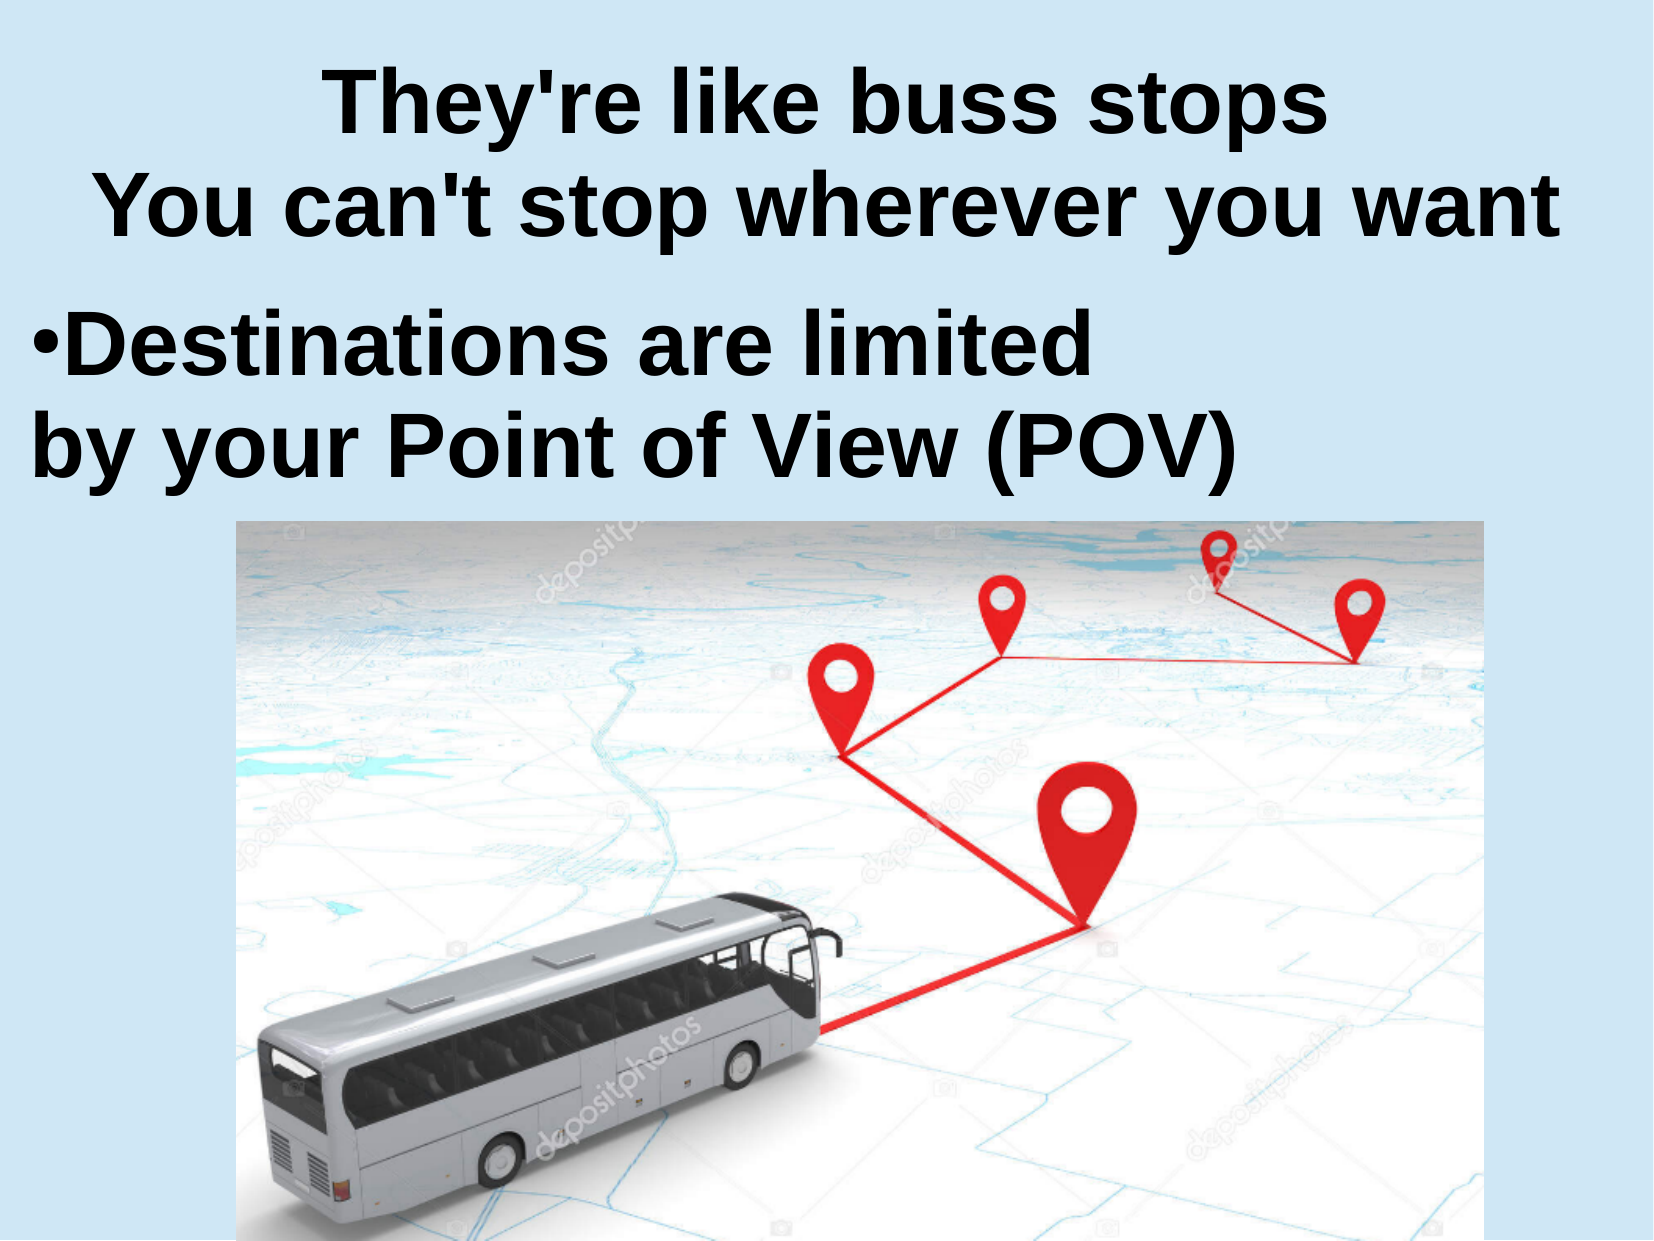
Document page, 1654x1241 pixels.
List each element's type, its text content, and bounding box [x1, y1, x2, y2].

picture [236, 521, 1484, 1241]
title Destinations are limited by your Point of View (POV) [29, 240, 1270, 549]
title They're like buss stops You can't stop wherever you want [82, 0, 1571, 307]
